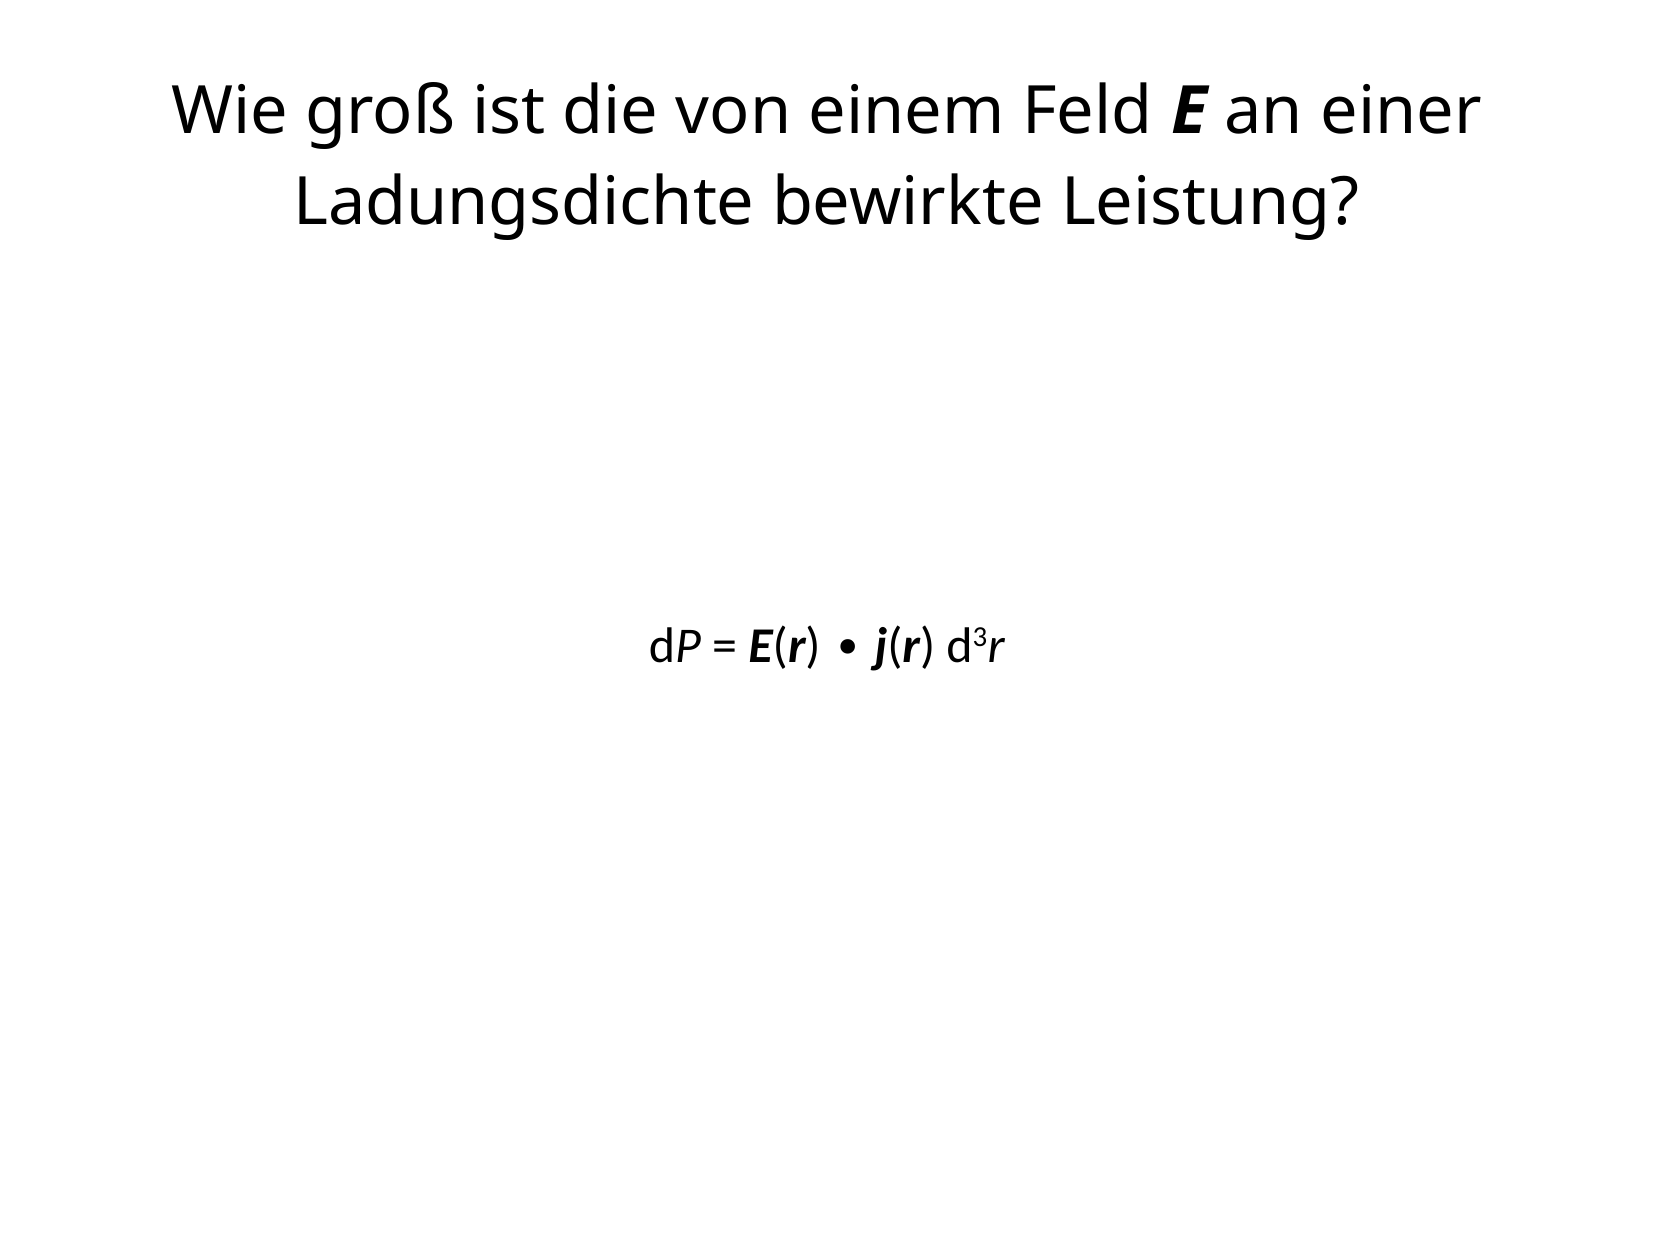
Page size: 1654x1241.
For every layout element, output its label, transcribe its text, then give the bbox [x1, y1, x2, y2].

title Wie groß ist die von einem Feld E an einer Ladungsdichte bewirkte Leistung? [82, 49, 1571, 257]
subtitle dP = E(r) ∙ j(r) d3r [82, 290, 1571, 1010]
